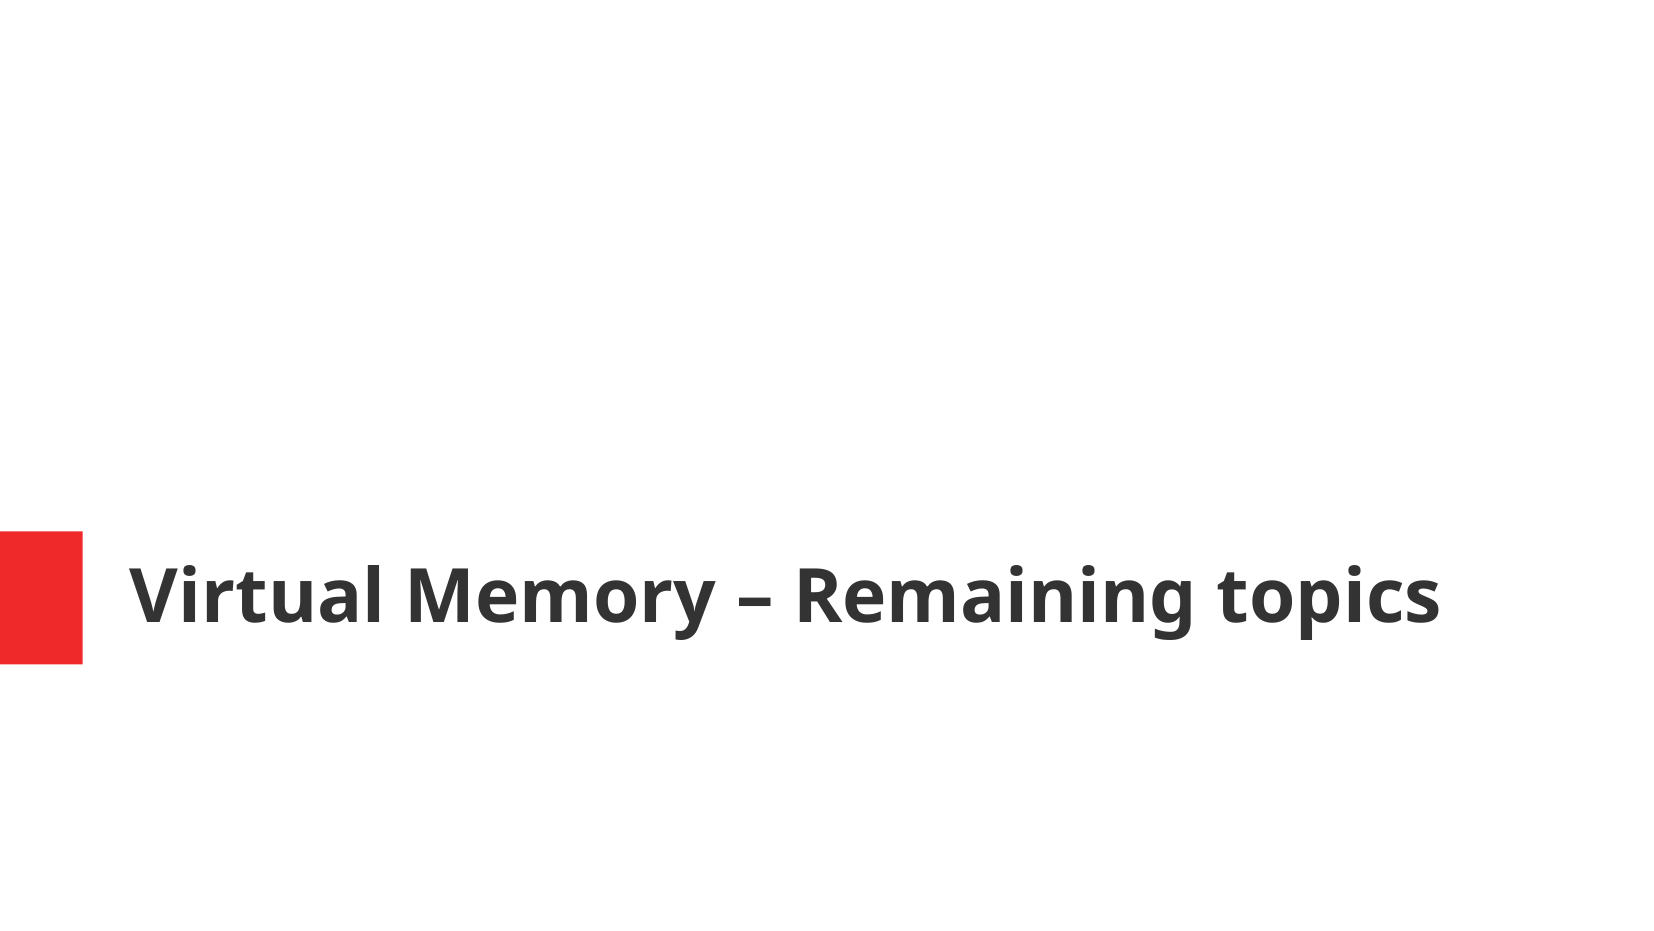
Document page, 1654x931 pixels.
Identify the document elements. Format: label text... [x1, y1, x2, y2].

title Virtual Memory – Remaining topics [129, 504, 1536, 683]
